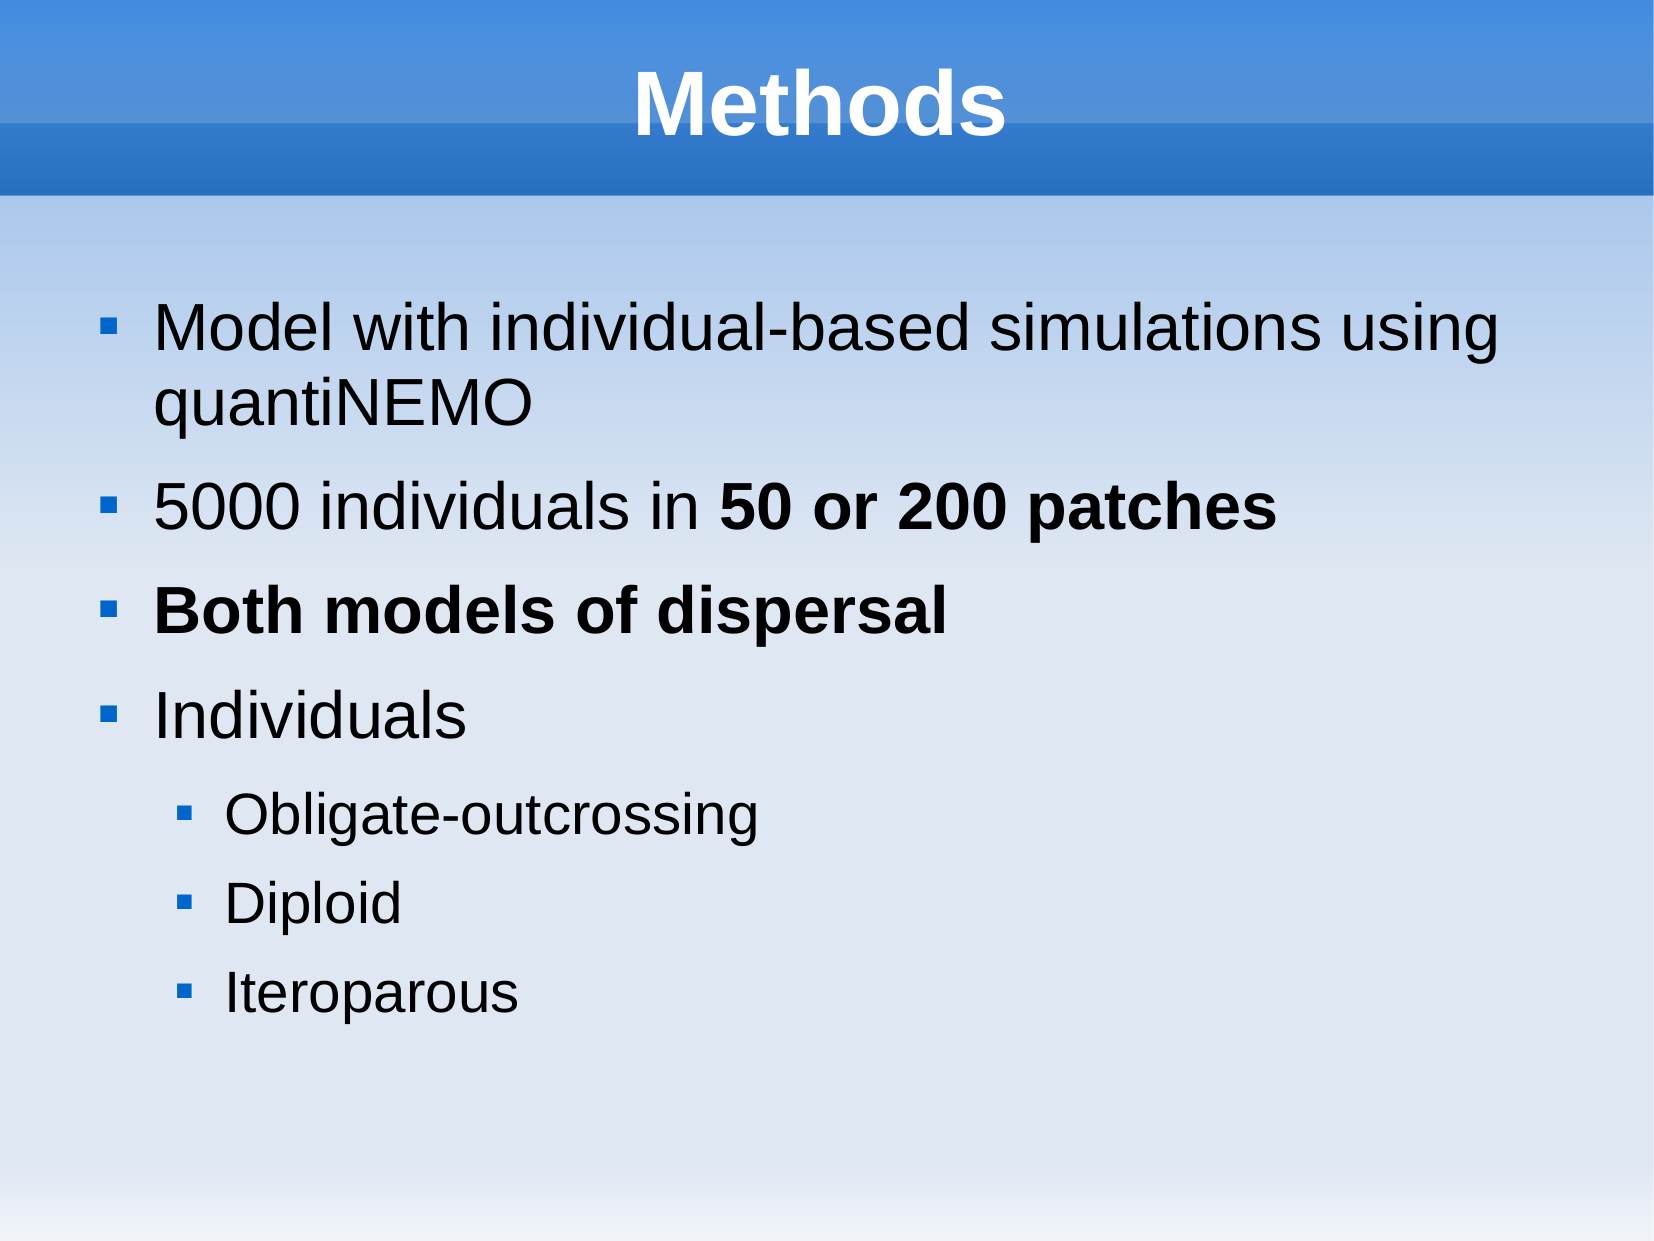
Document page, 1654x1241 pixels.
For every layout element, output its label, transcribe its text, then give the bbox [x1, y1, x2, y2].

title Methods [76, 7, 1565, 200]
picture [0, 0, 1654, 1241]
list Model with individual-based simulations using quantiNEMO 5000 individuals in 50 or 200 patches Both models of dispersal Individuals Obligate-outcrossing Diploid Iteroparous [82, 290, 1571, 1094]
